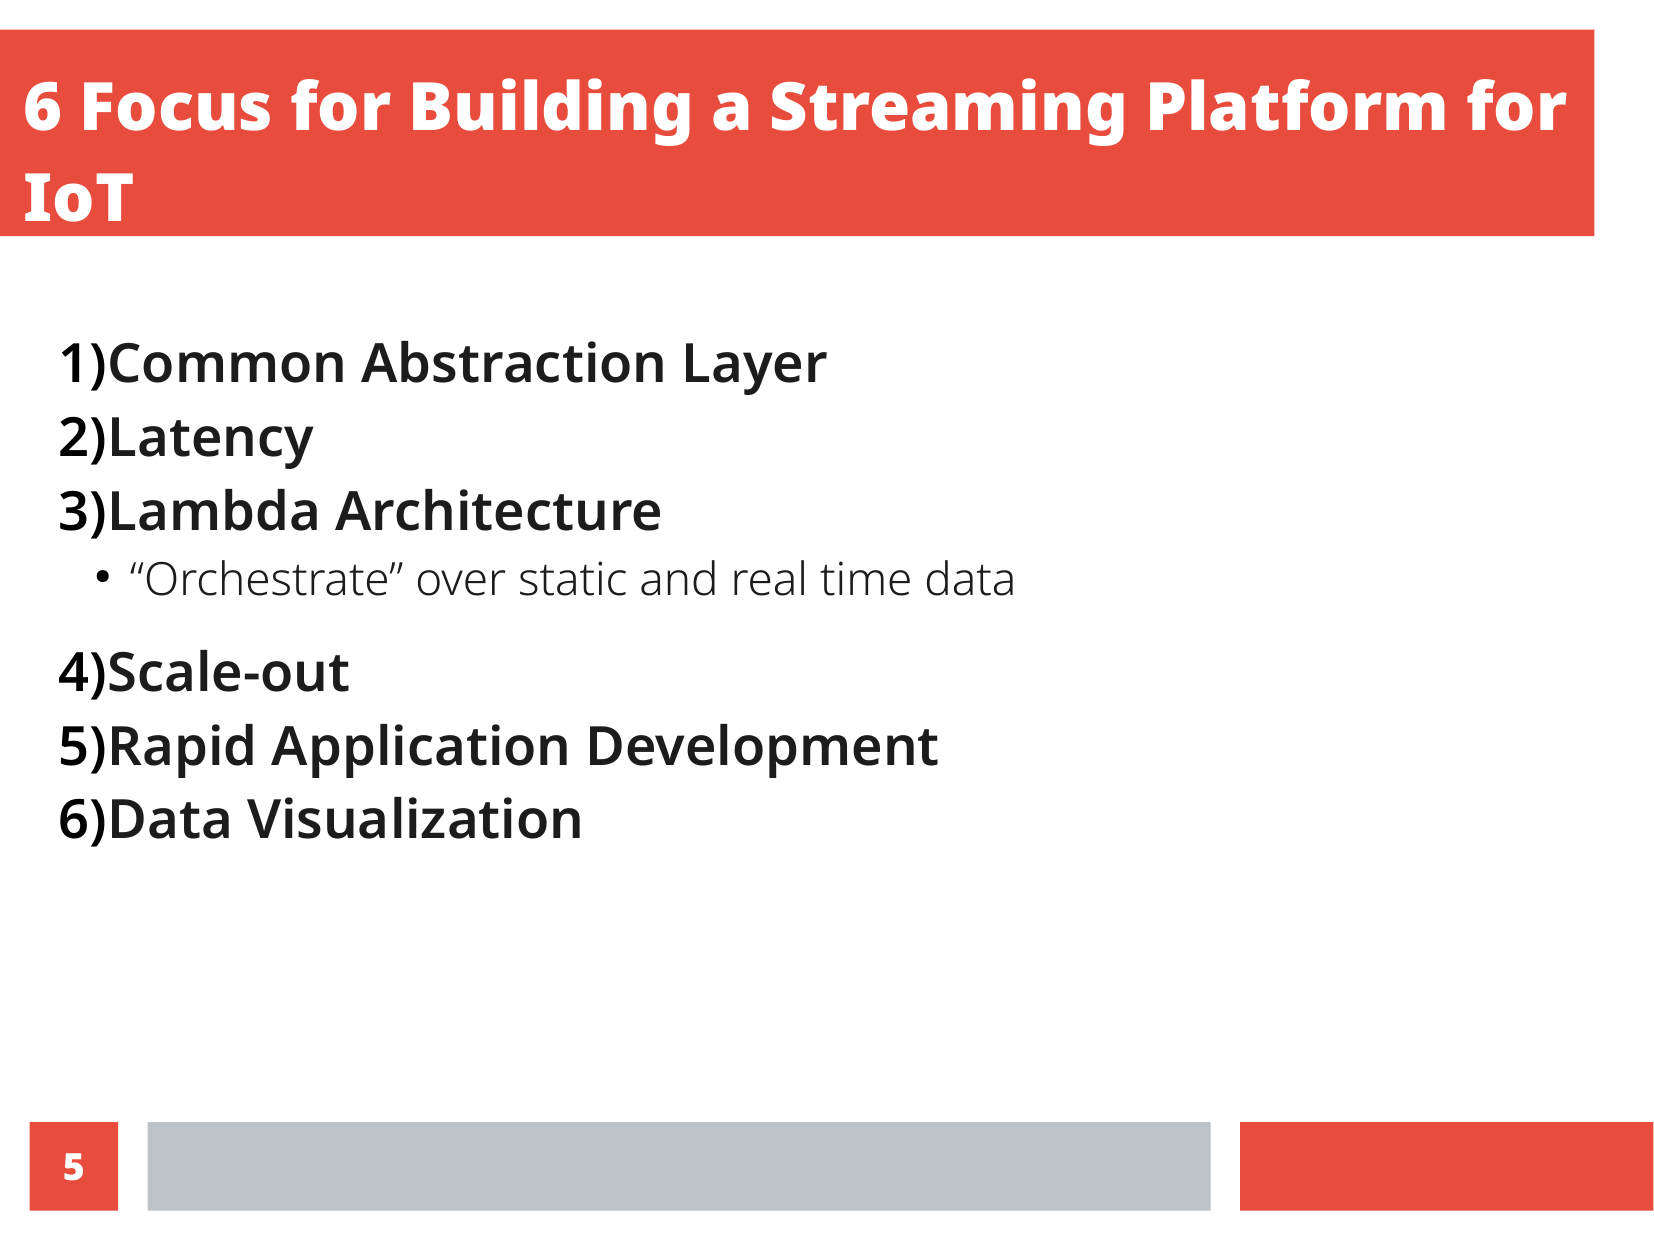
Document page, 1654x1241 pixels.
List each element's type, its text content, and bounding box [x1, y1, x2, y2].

list Common Abstraction Layer Latency Lambda Architecture “Orchestrate” over static and real time data Scale-out Rapid Application Development Data Visualization [59, 324, 1565, 1093]
title 6 Focus for Building a Streaming Platform for IoT [23, 59, 1595, 154]
